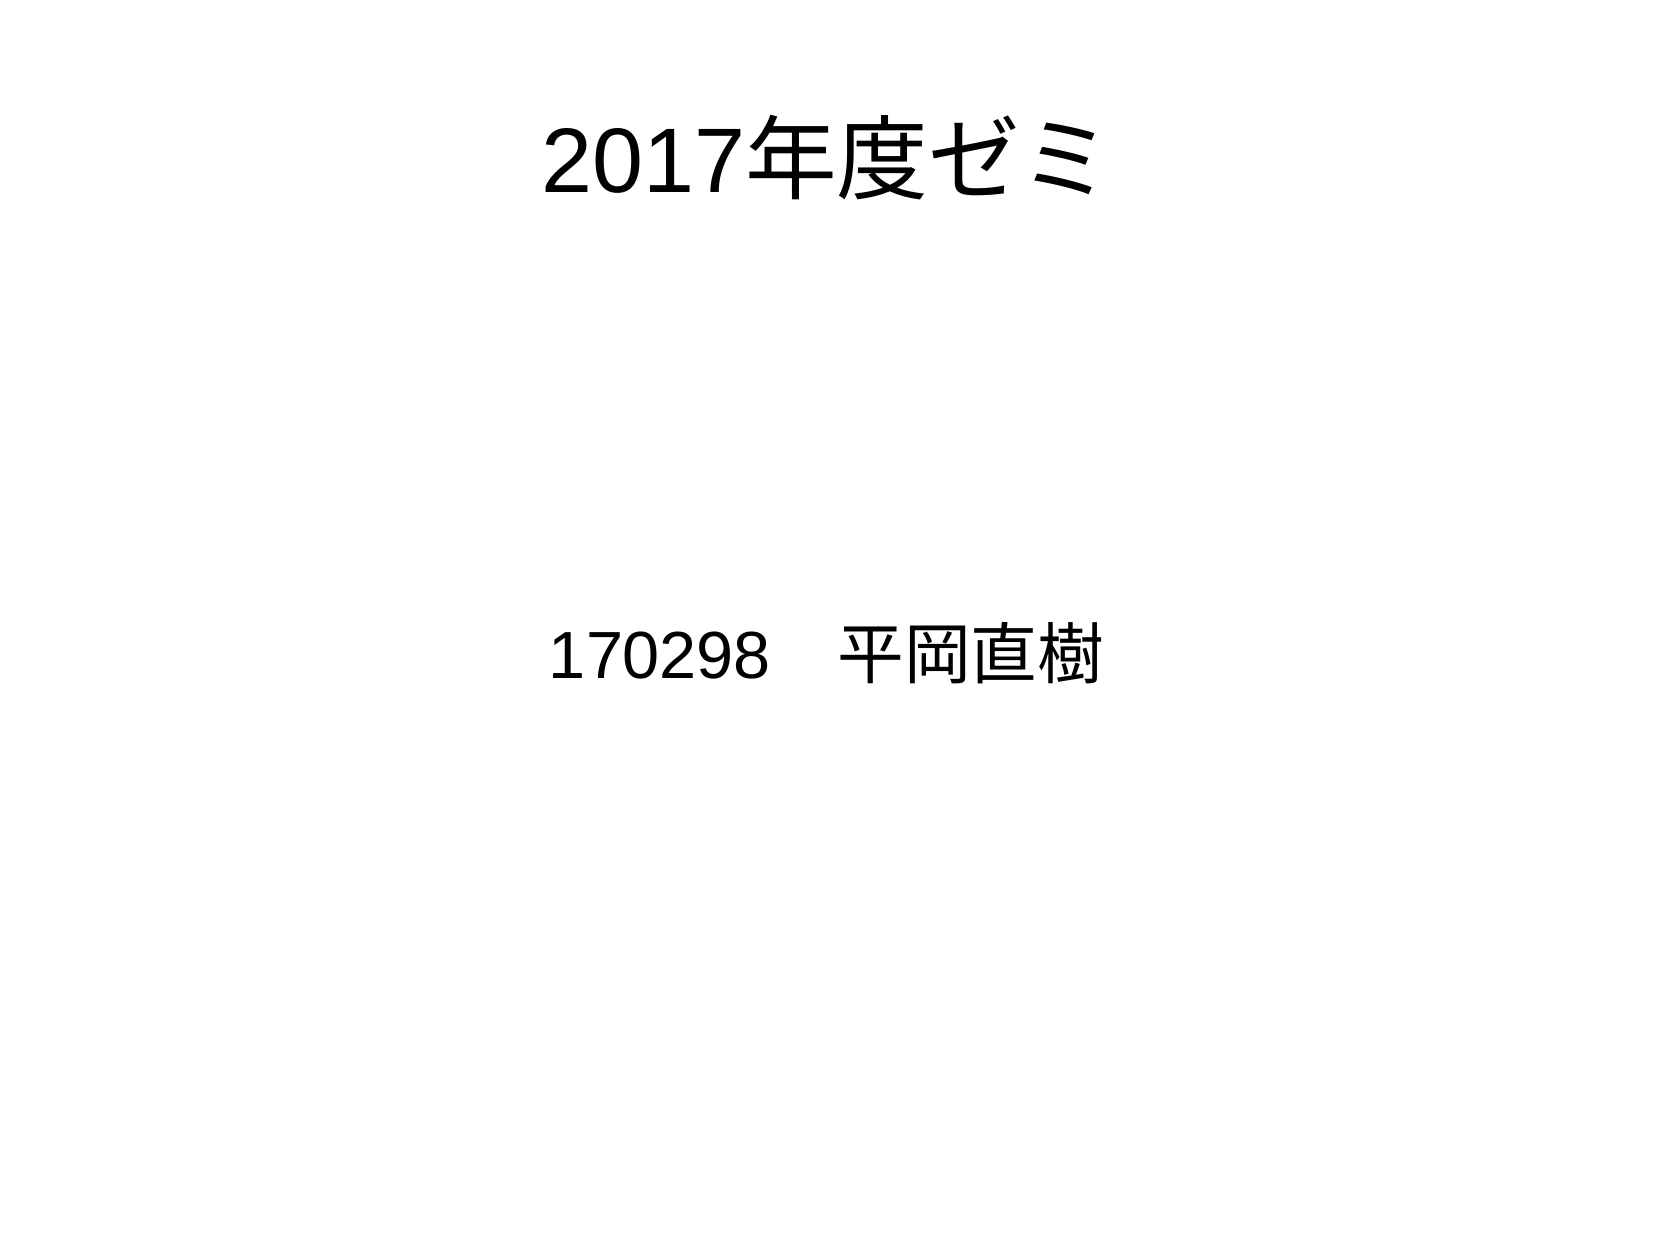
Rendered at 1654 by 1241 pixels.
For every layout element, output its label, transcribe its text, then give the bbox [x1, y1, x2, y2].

title 2017年度ゼミ [82, 49, 1571, 257]
subtitle 170298 平岡直樹 [82, 290, 1571, 1010]
